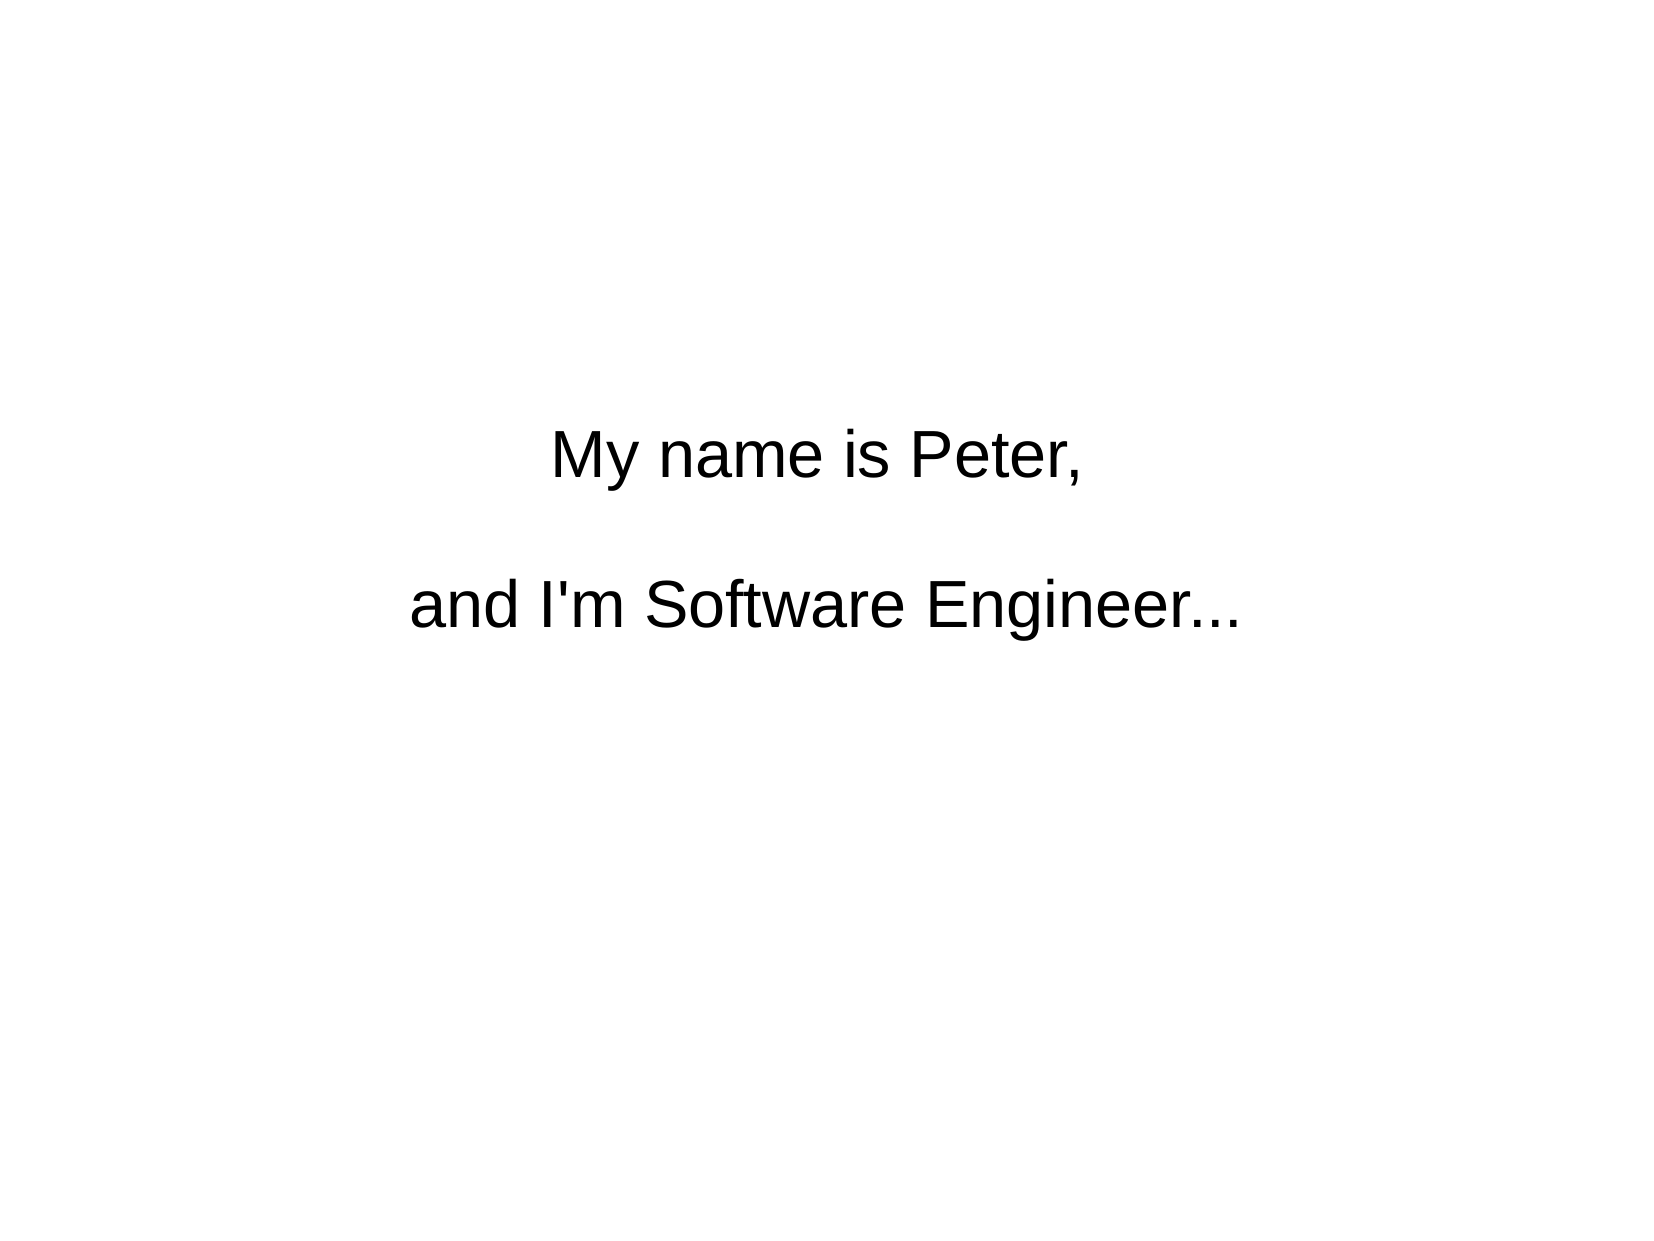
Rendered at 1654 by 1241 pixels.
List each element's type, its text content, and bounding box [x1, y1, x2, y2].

subtitle My name is Peter, and I'm Software Engineer... [82, 49, 1571, 1010]
